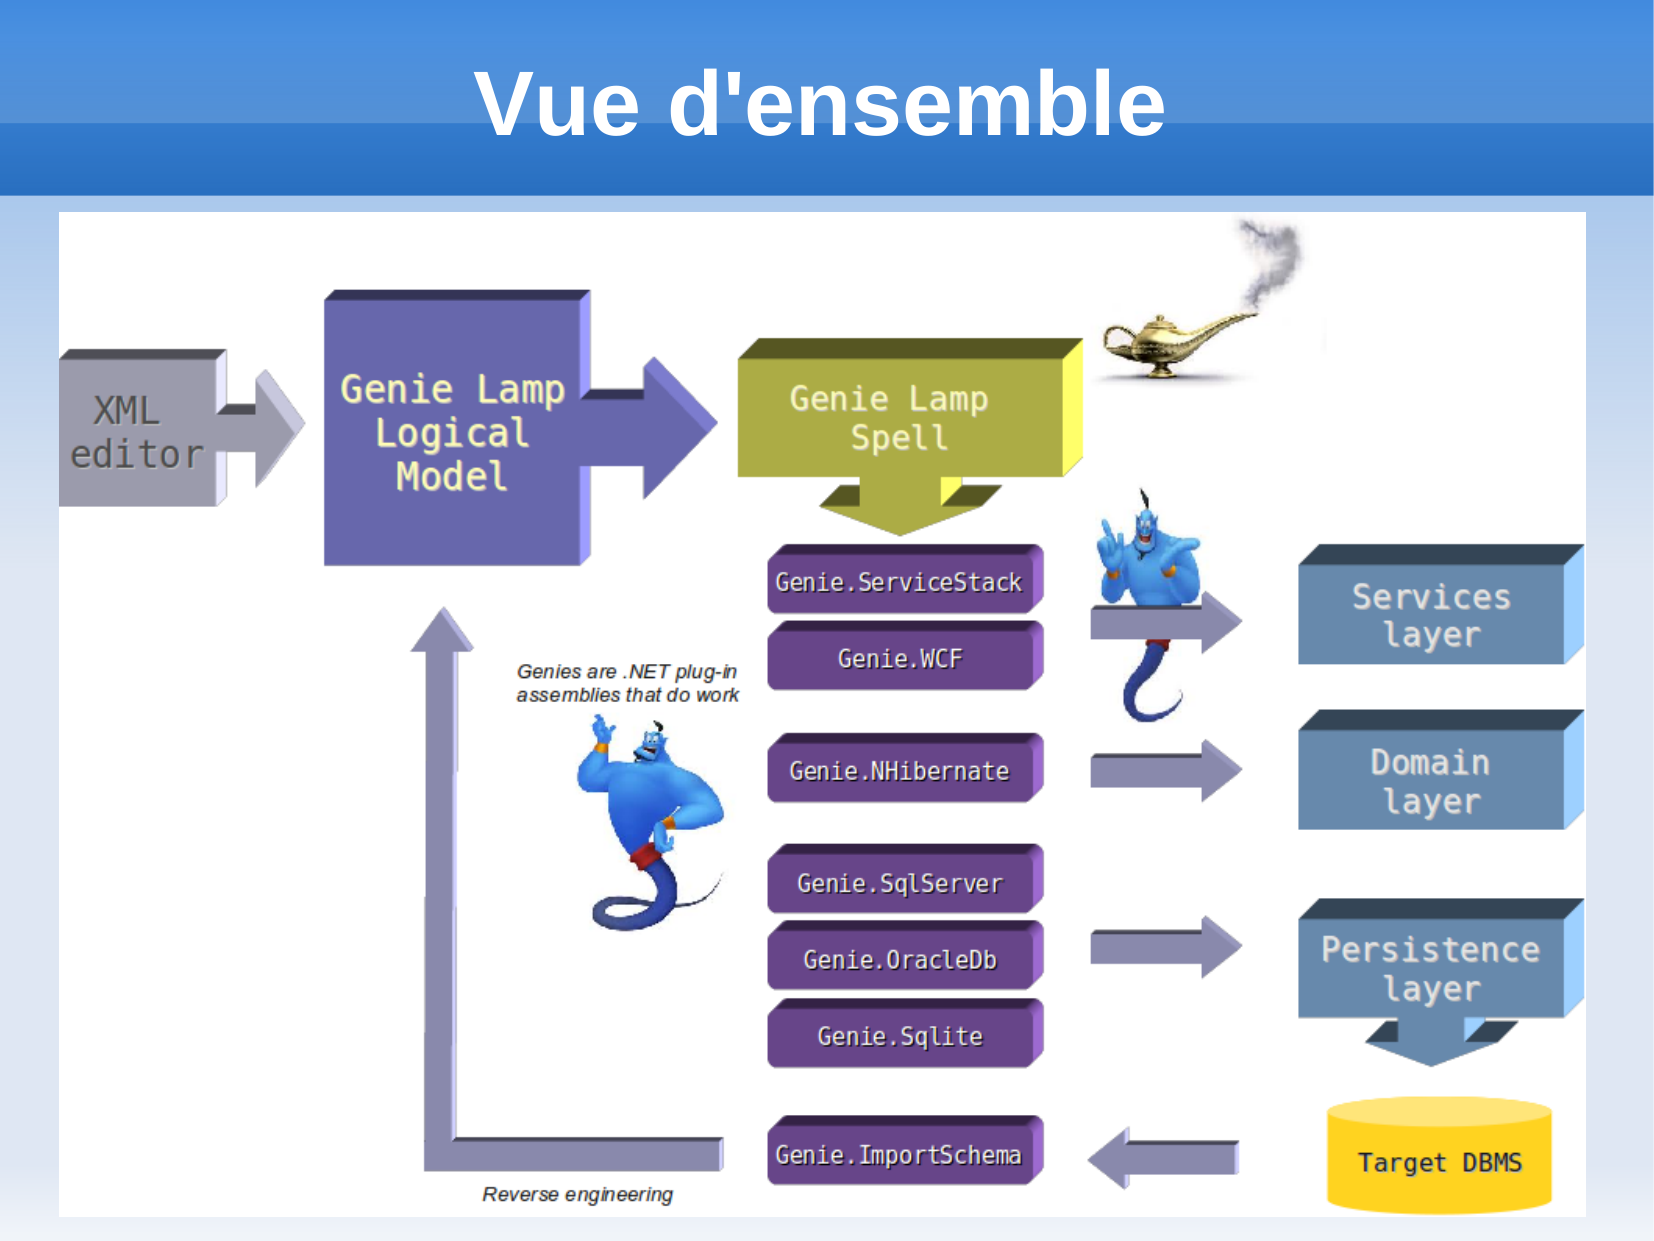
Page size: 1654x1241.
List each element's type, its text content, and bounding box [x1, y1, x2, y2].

picture [0, 0, 1654, 1241]
title Vue d'ensemble [76, 0, 1565, 208]
